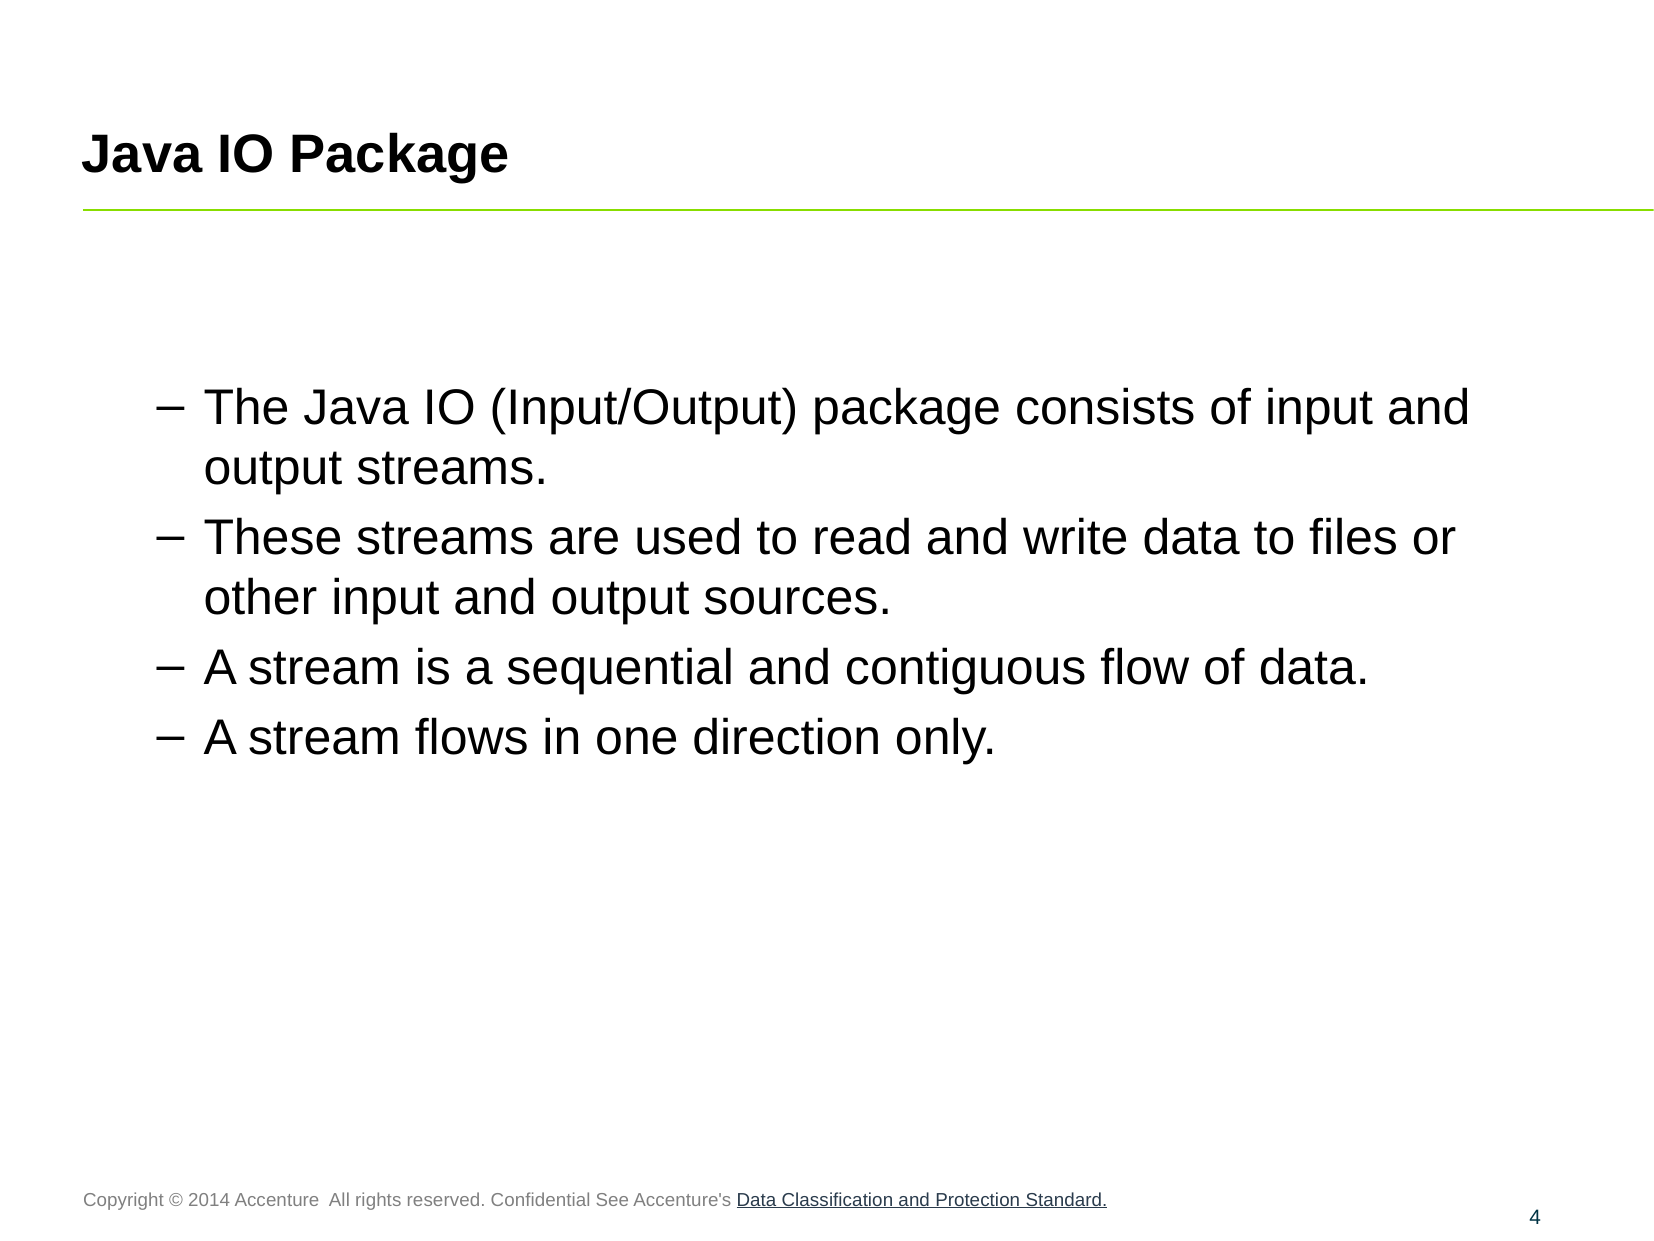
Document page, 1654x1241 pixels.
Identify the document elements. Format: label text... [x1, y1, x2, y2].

list The Java IO (Input/Output) package consists of input and output streams. These streams are used to read and write data to files or other input and output sources. A stream is a sequential and contiguous flow of data. A stream flows in one direction only. [81, 367, 1571, 880]
text_box 4 [1529, 1182, 1645, 1229]
title Java IO Package [81, 45, 1654, 188]
